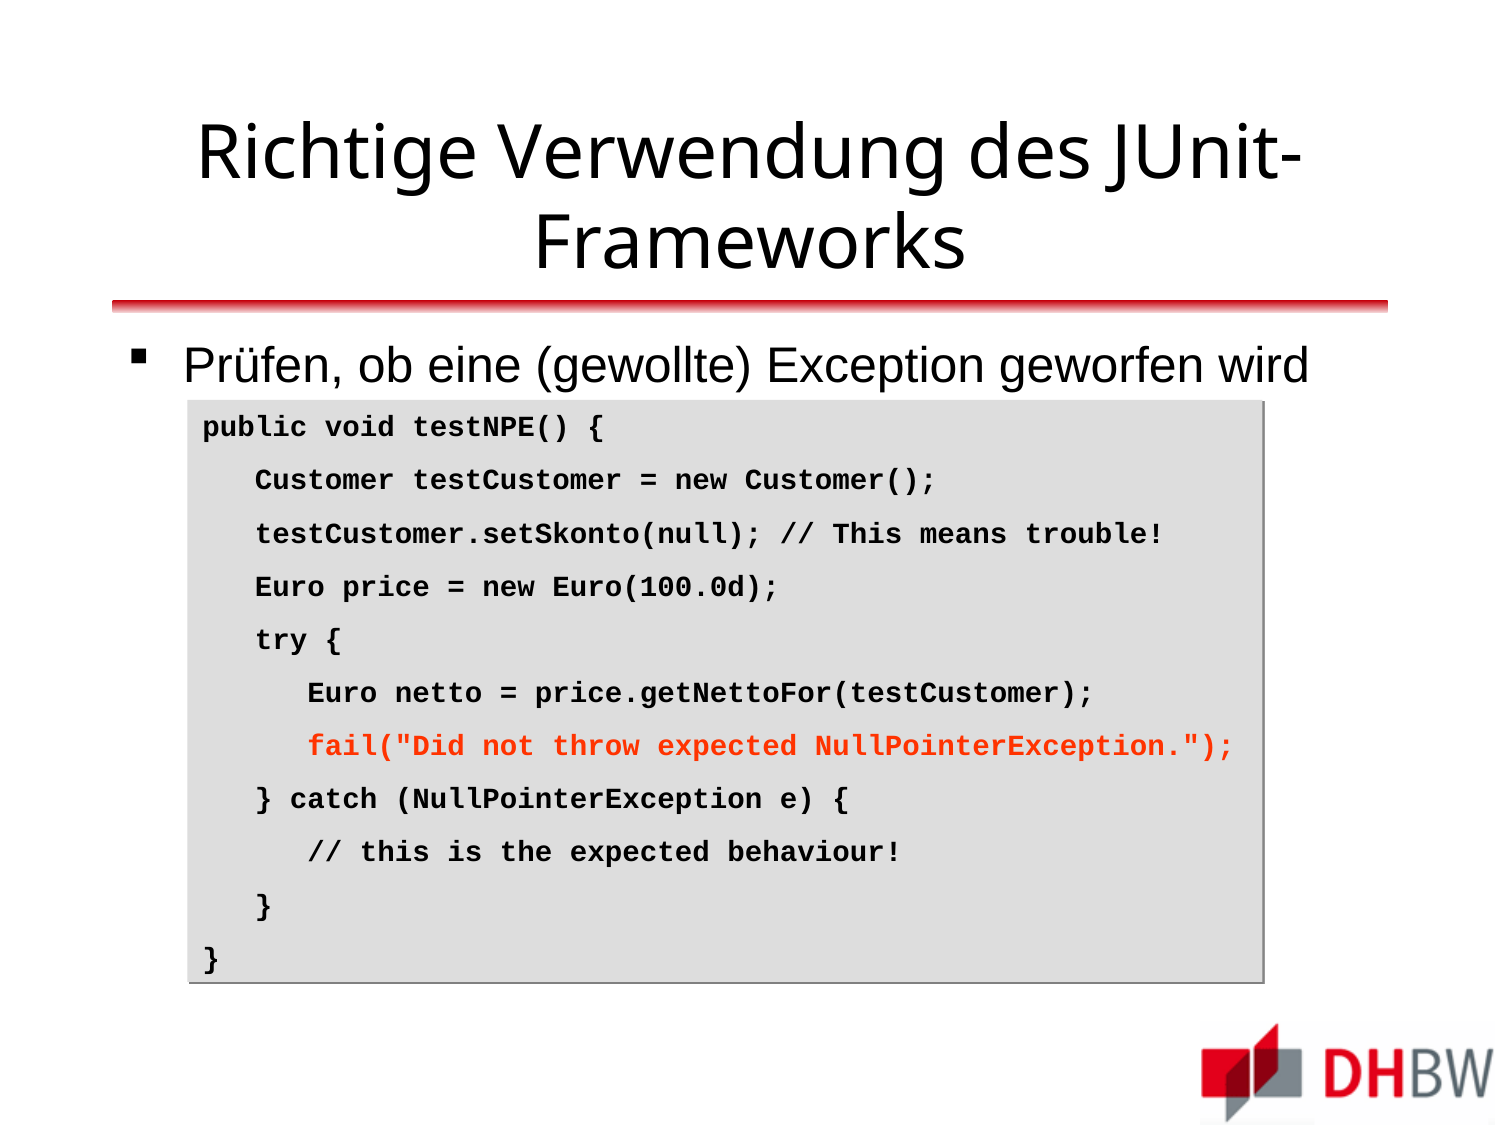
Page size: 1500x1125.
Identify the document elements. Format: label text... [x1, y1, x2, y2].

list Prüfen, ob eine (gewollte) Exception geworfen wird [112, 324, 1388, 1051]
title Richtige Verwendung des JUnit-Frameworks [112, 76, 1388, 312]
text_box public void testNPE() { Customer testCustomer = new Customer(); testCustomer.setSkonto(null); // This means trouble! Euro price = new Euro(100.0d); try { Euro netto = price.getNettoFor(testCustomer); fail("Did not throw expected NullPointerException."); } catch (NullPointerException e) { // this is the expected behaviour! } } [187, 399, 1263, 982]
picture [1200, 1021, 1495, 1125]
